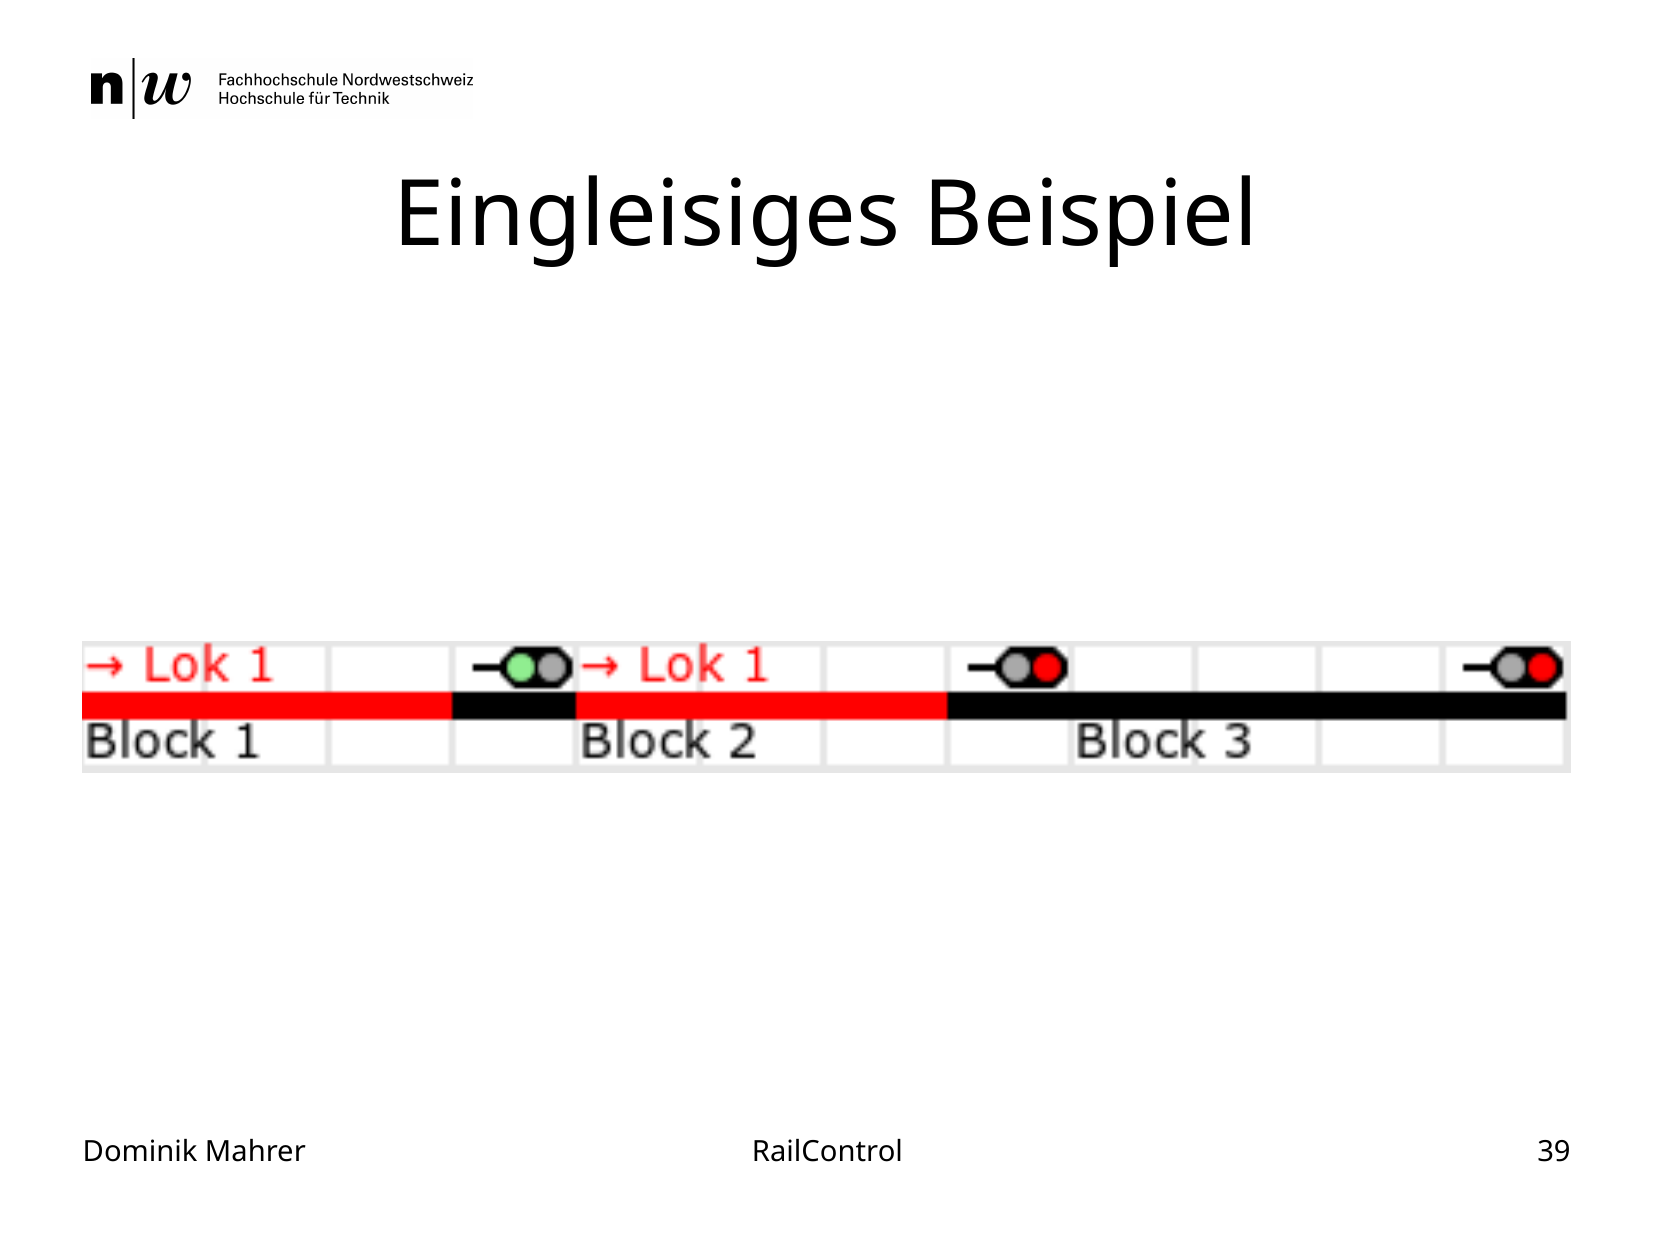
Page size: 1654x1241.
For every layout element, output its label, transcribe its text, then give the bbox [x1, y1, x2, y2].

title Eingleisiges Beispiel [82, 153, 1571, 267]
picture [91, 58, 473, 119]
picture [82, 641, 1571, 773]
